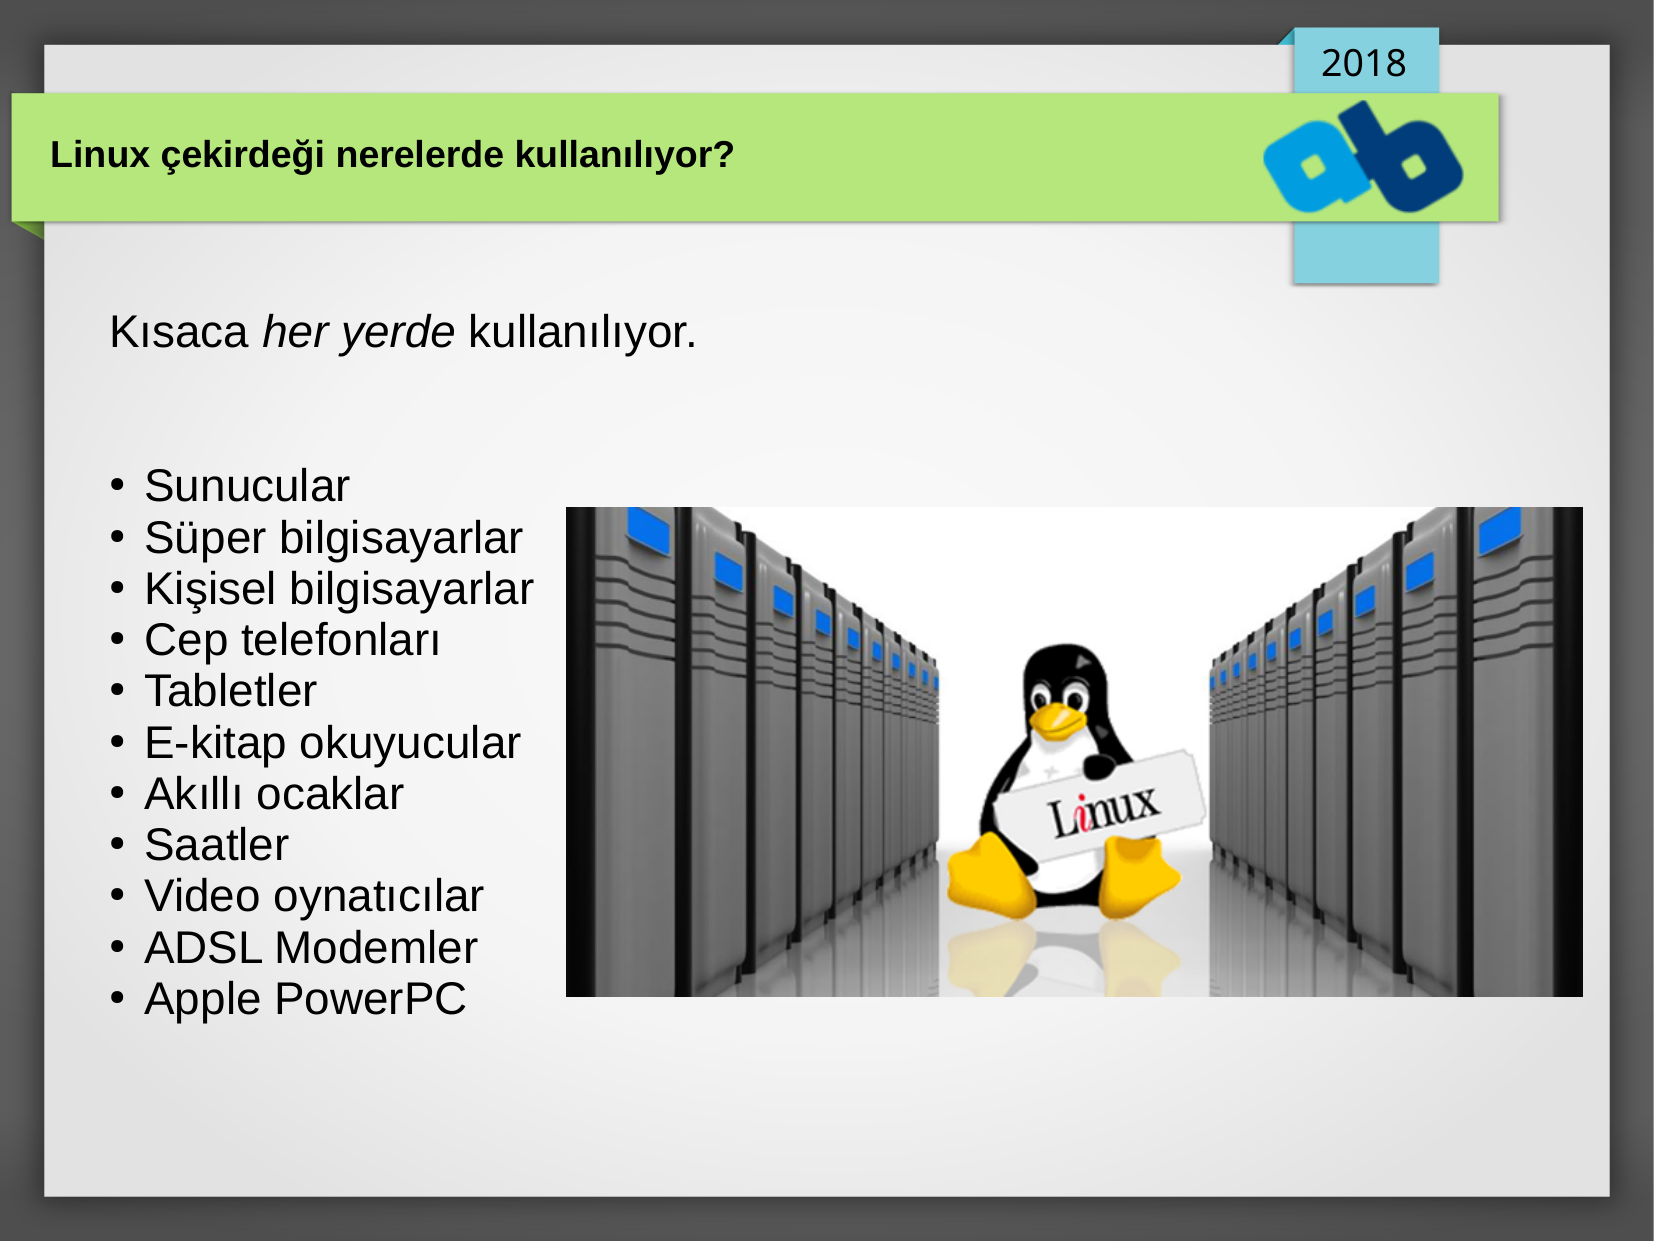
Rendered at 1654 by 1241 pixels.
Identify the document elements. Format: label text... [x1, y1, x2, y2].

text_box 2018 [1299, 29, 1430, 98]
text_box Kısaca her yerde kullanılıyor. Sunucular Süper bilgisayarlar Kişisel bilgisayarlar Cep telefonları Tabletler E-kitap okuyucular Akıllı ocaklar Saatler Video oynatıcılar ADSL Modemler Apple PowerPC [94, 299, 1524, 1032]
text_box Linux çekirdeği nerelerde kullanılıyor? [35, 126, 1152, 184]
picture [0, 0, 1654, 1241]
